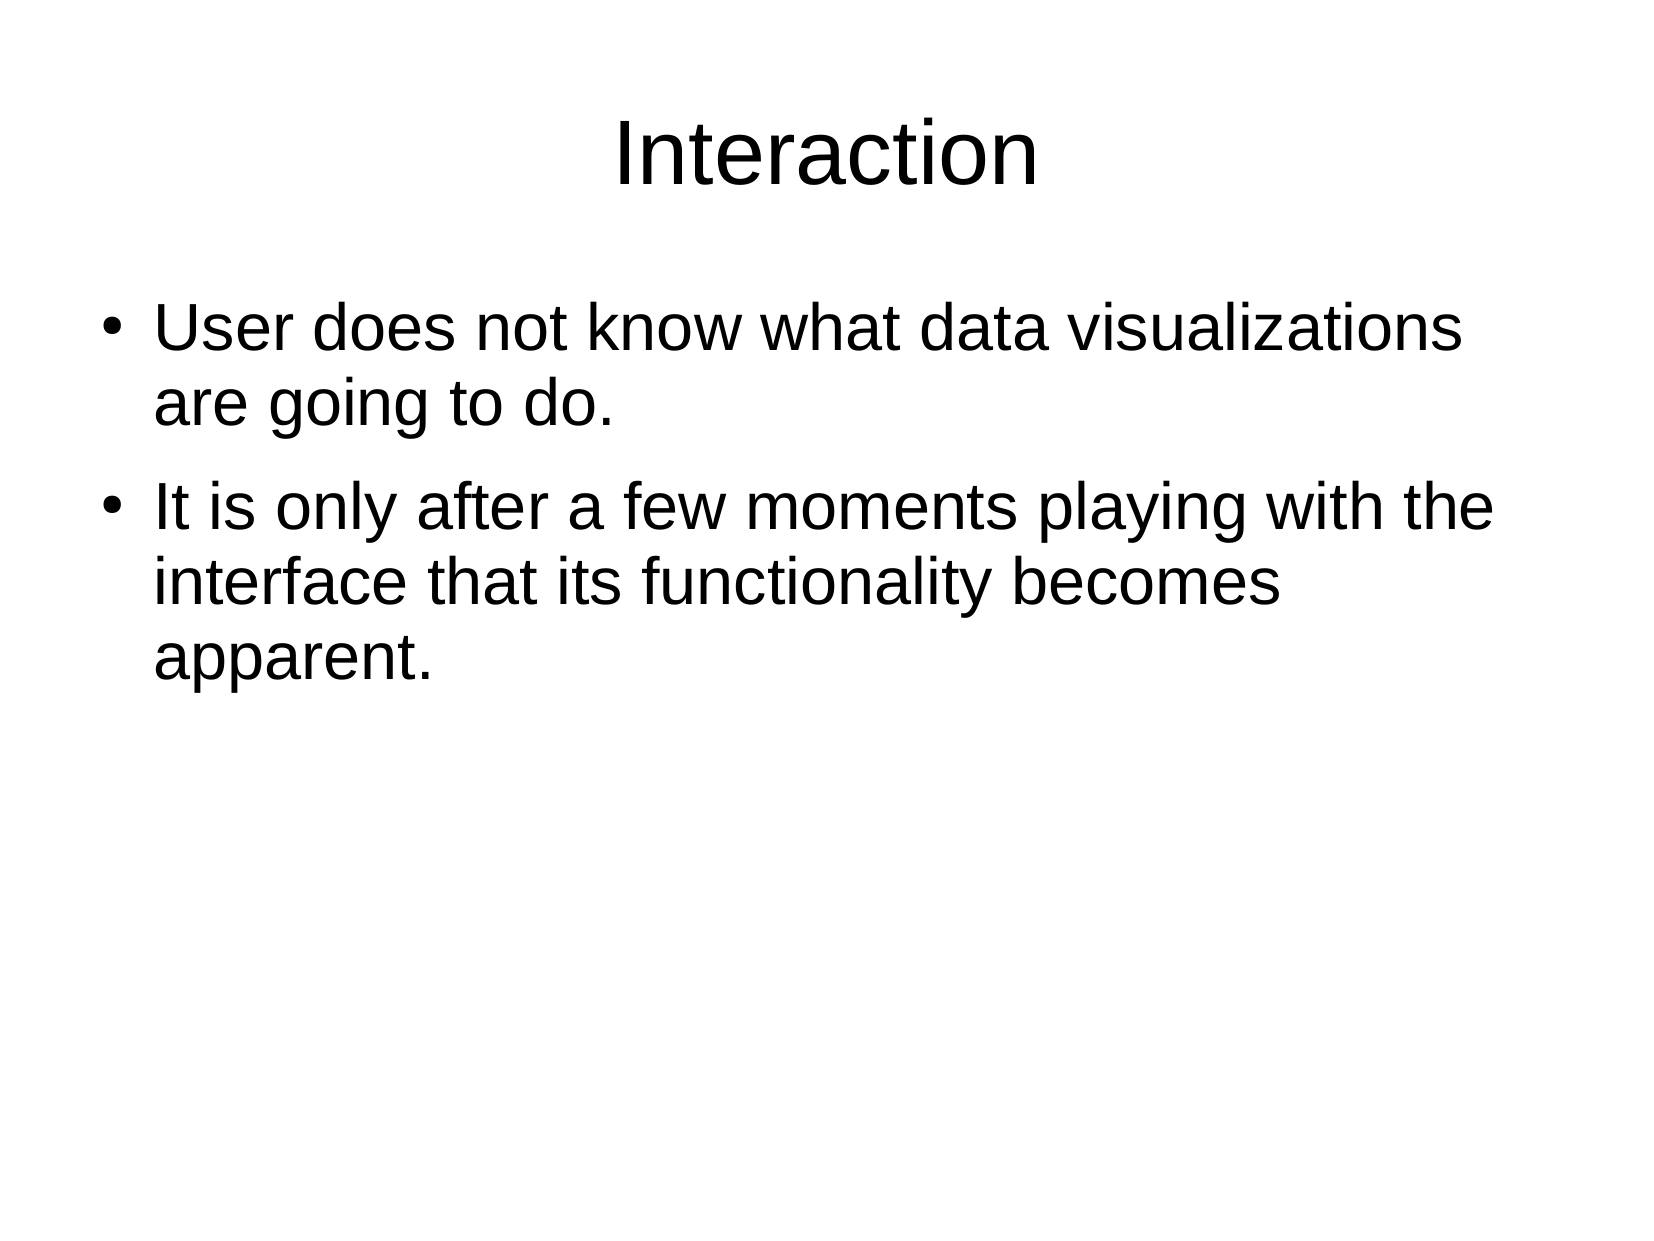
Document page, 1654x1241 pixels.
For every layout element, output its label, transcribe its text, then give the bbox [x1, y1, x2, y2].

title Interaction [82, 49, 1571, 257]
list User does not know what data visualizations are going to do. It is only after a few moments playing with the interface that its functionality becomes apparent. [82, 290, 1571, 1109]
